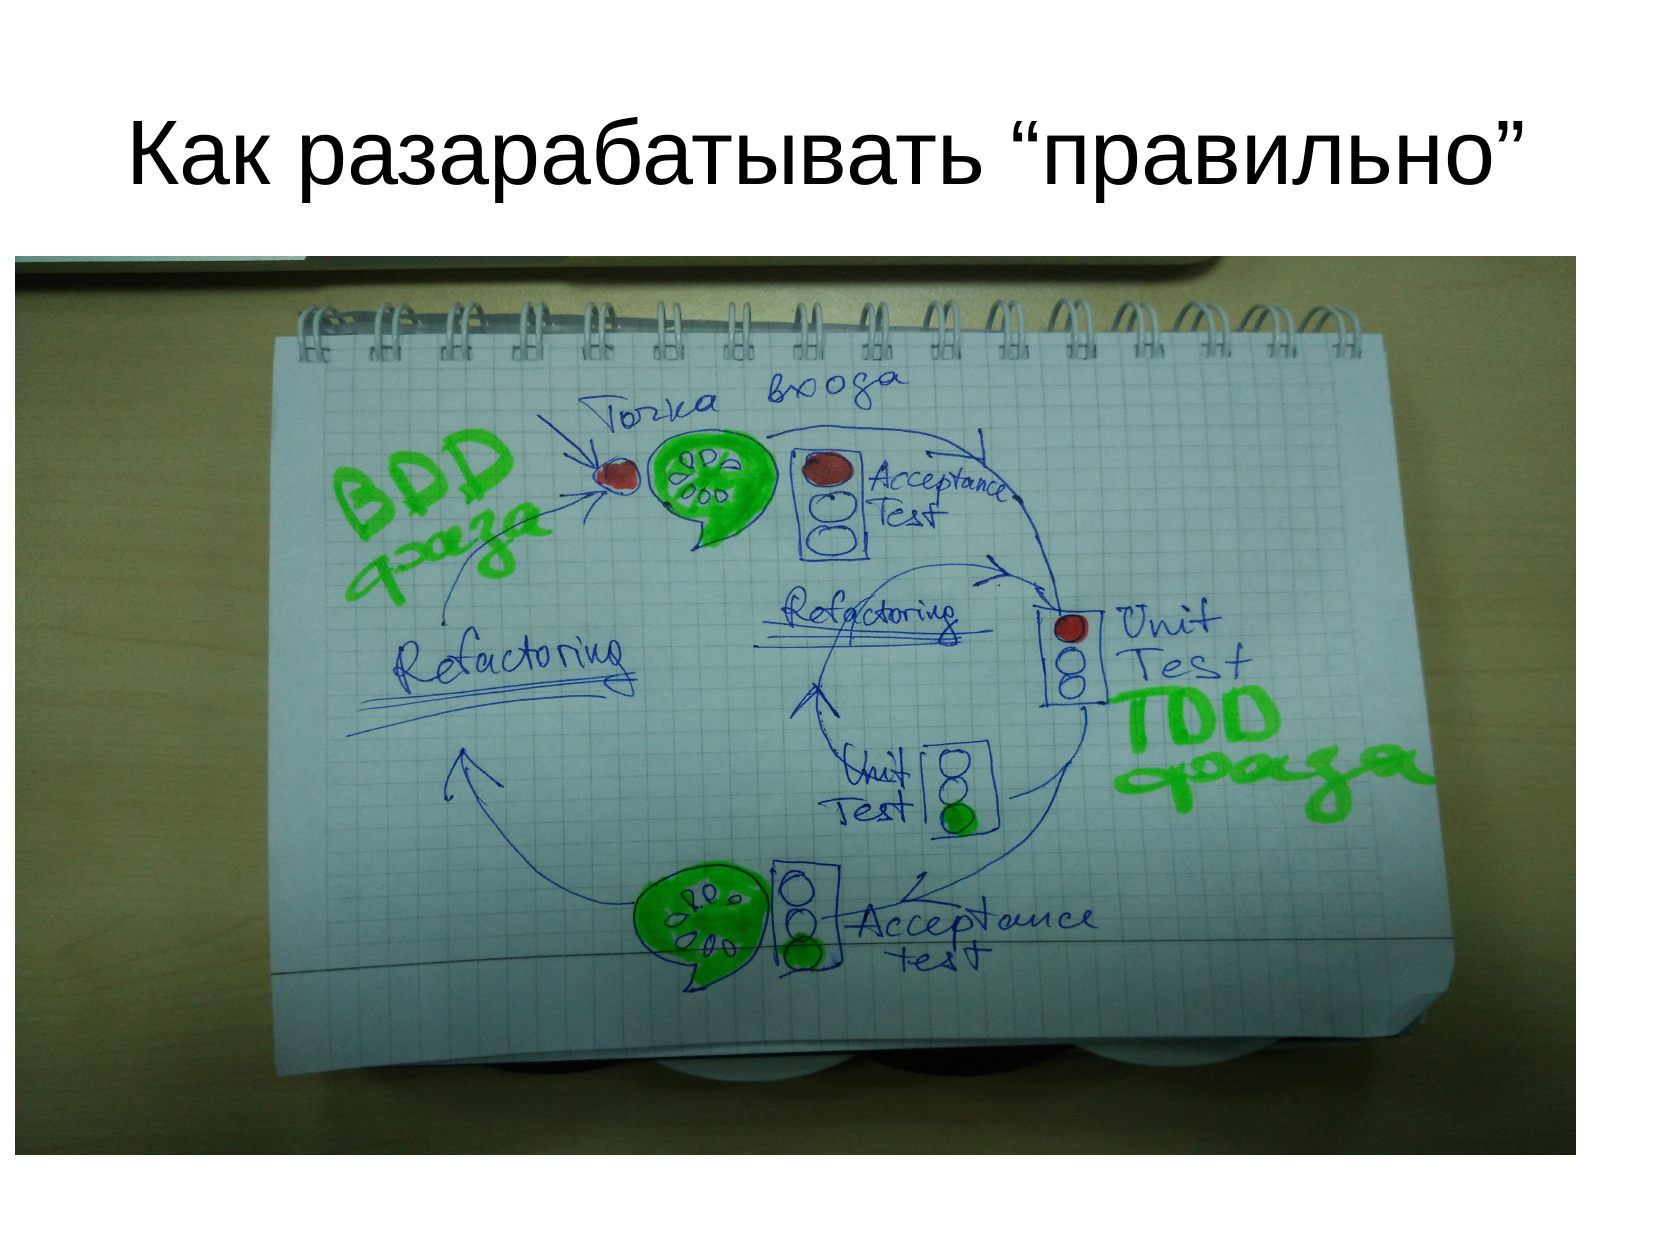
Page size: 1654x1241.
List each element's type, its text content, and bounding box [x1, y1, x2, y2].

picture [15, 256, 1576, 1156]
title Как разарабатывать “правильно” [82, 49, 1571, 256]
